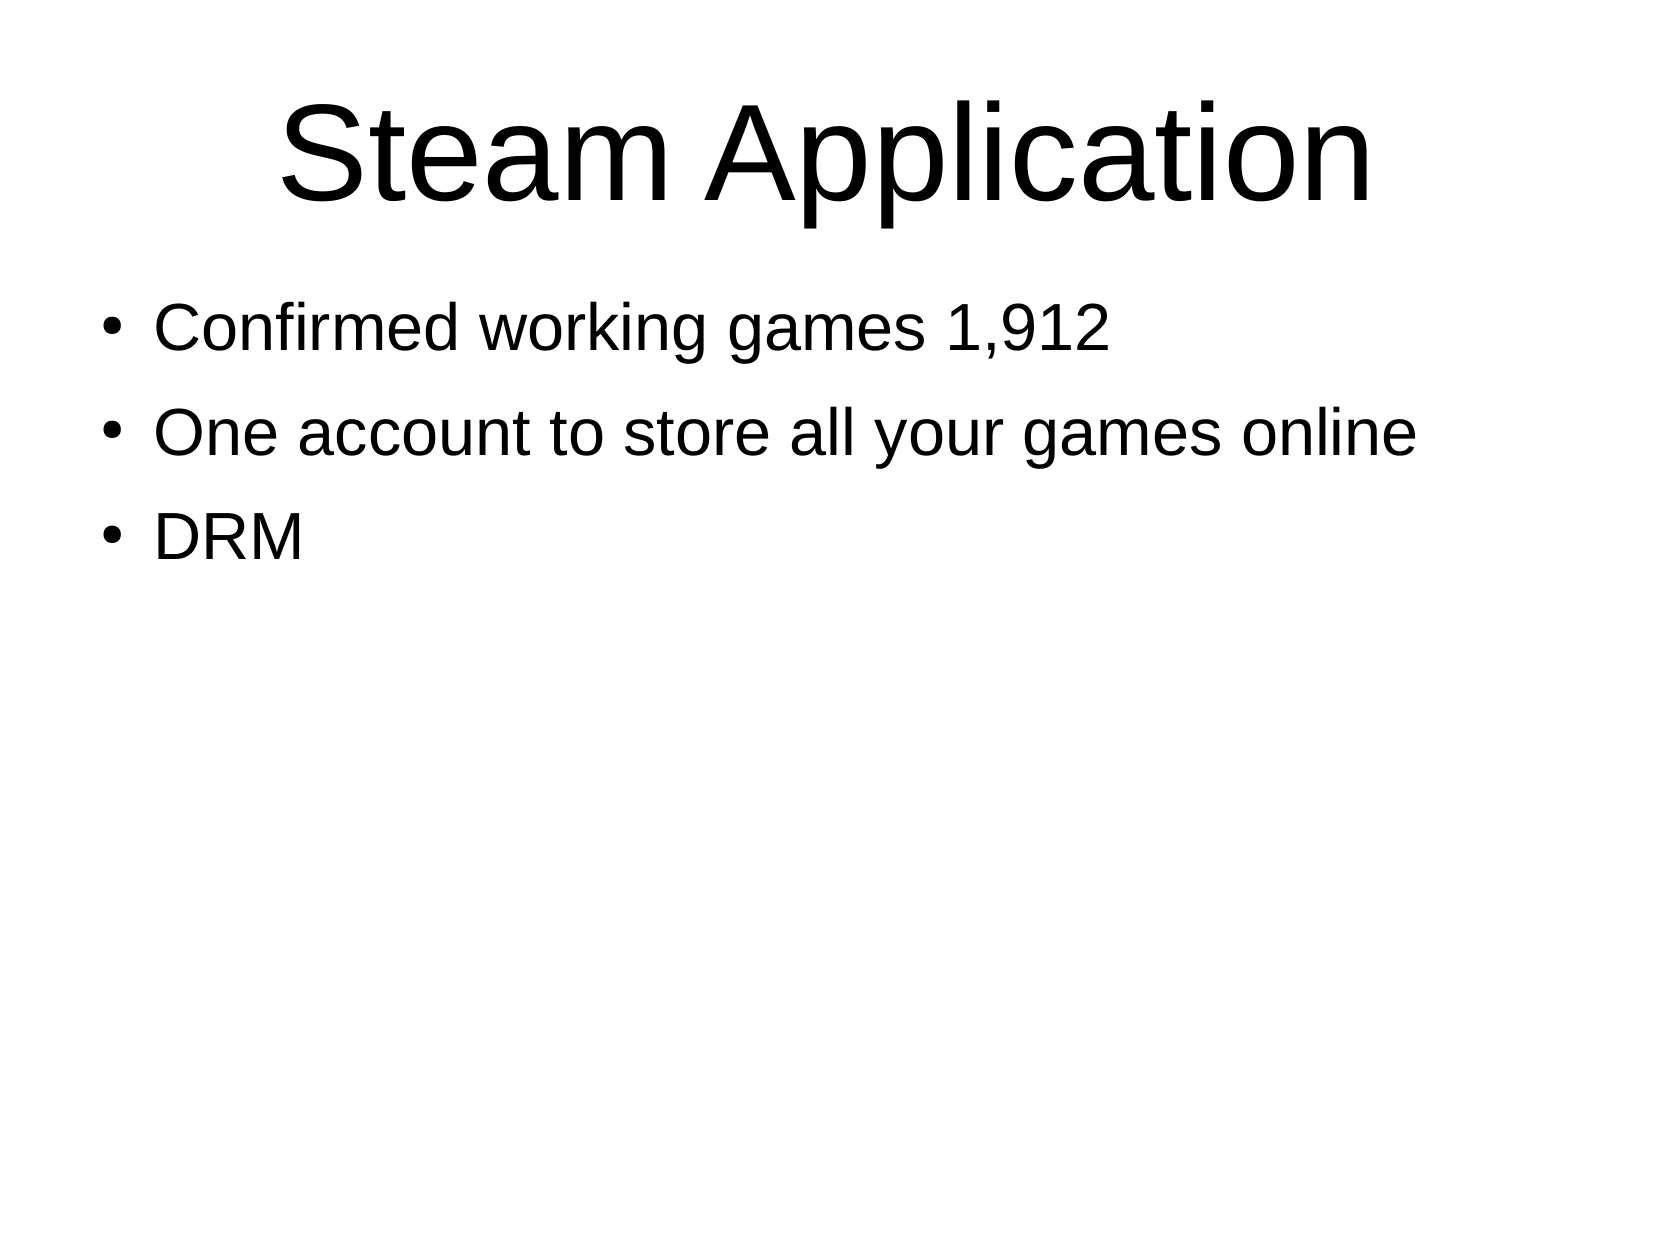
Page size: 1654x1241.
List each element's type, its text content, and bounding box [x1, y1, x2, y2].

list Confirmed working games 1,912 One account to store all your games online DRM [82, 290, 1571, 1010]
title Steam Application [82, 49, 1571, 257]
